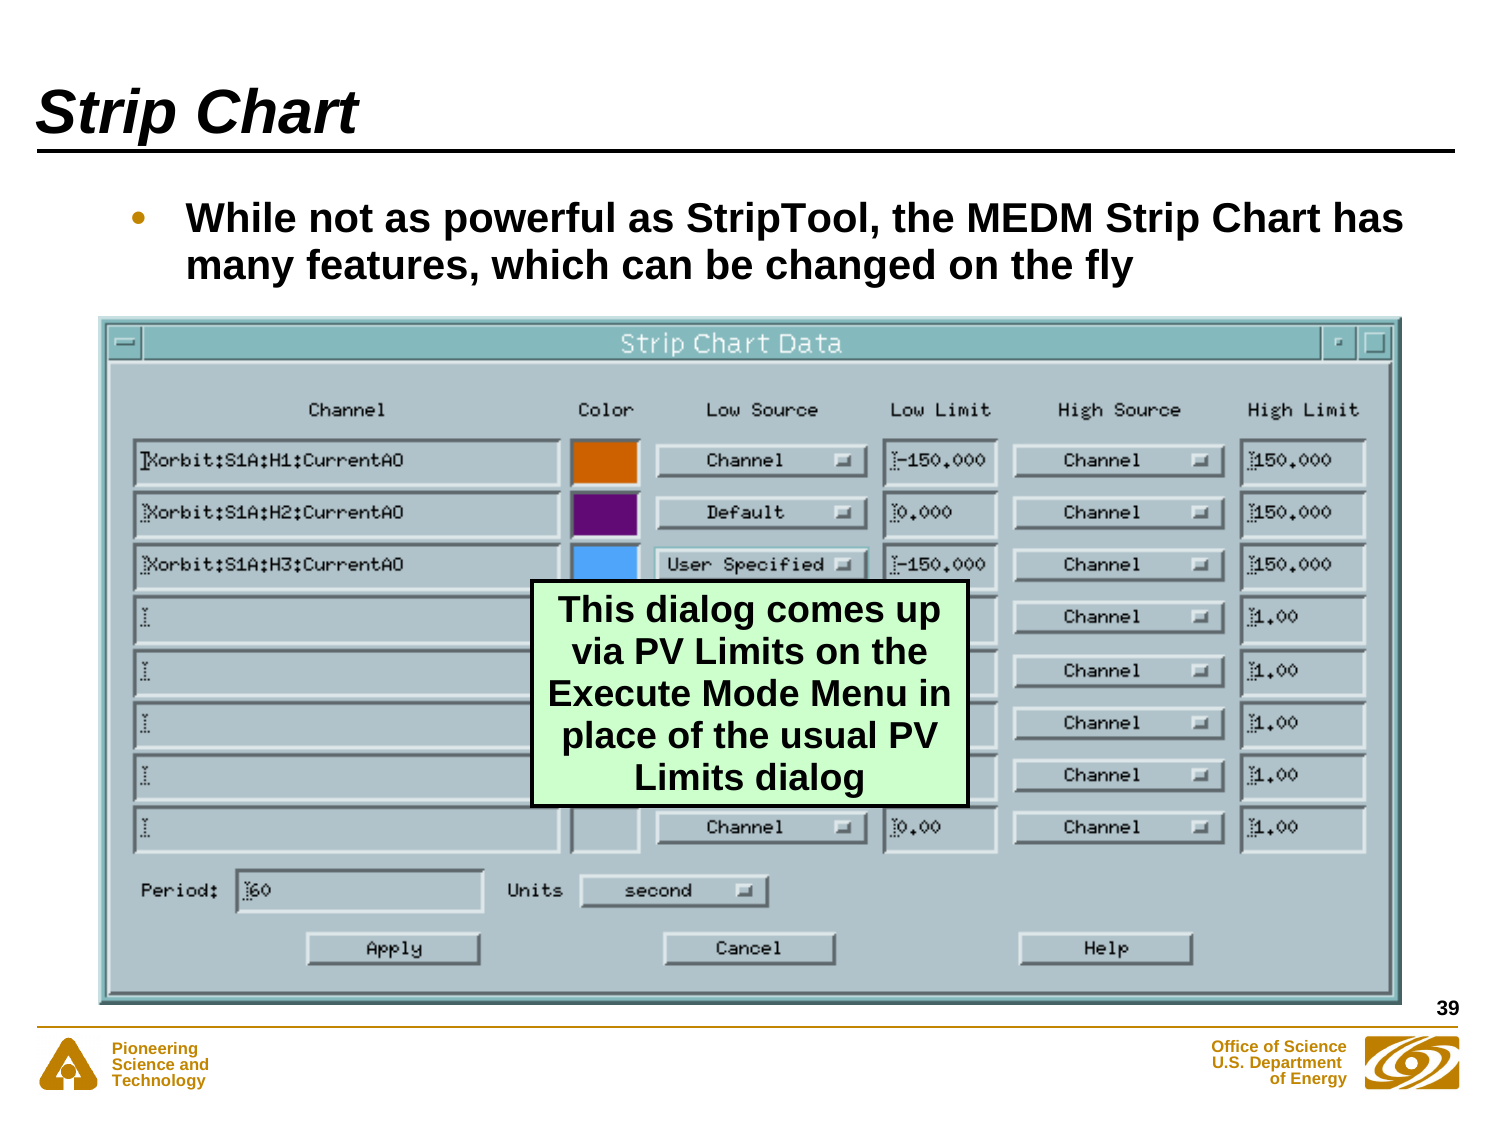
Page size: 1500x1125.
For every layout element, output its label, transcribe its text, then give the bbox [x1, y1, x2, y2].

list While not as powerful as StripTool, the MEDM Strip Chart has many features, which can be changed on the fly [114, 187, 1459, 303]
picture [98, 316, 1402, 1005]
text_box This dialog comes up via PV Limits on the Execute Mode Menu in place of the usual PV Limits dialog [531, 580, 969, 807]
picture [35, 1034, 101, 1094]
title Strip Chart [21, 75, 1459, 154]
picture [1362, 1032, 1463, 1093]
